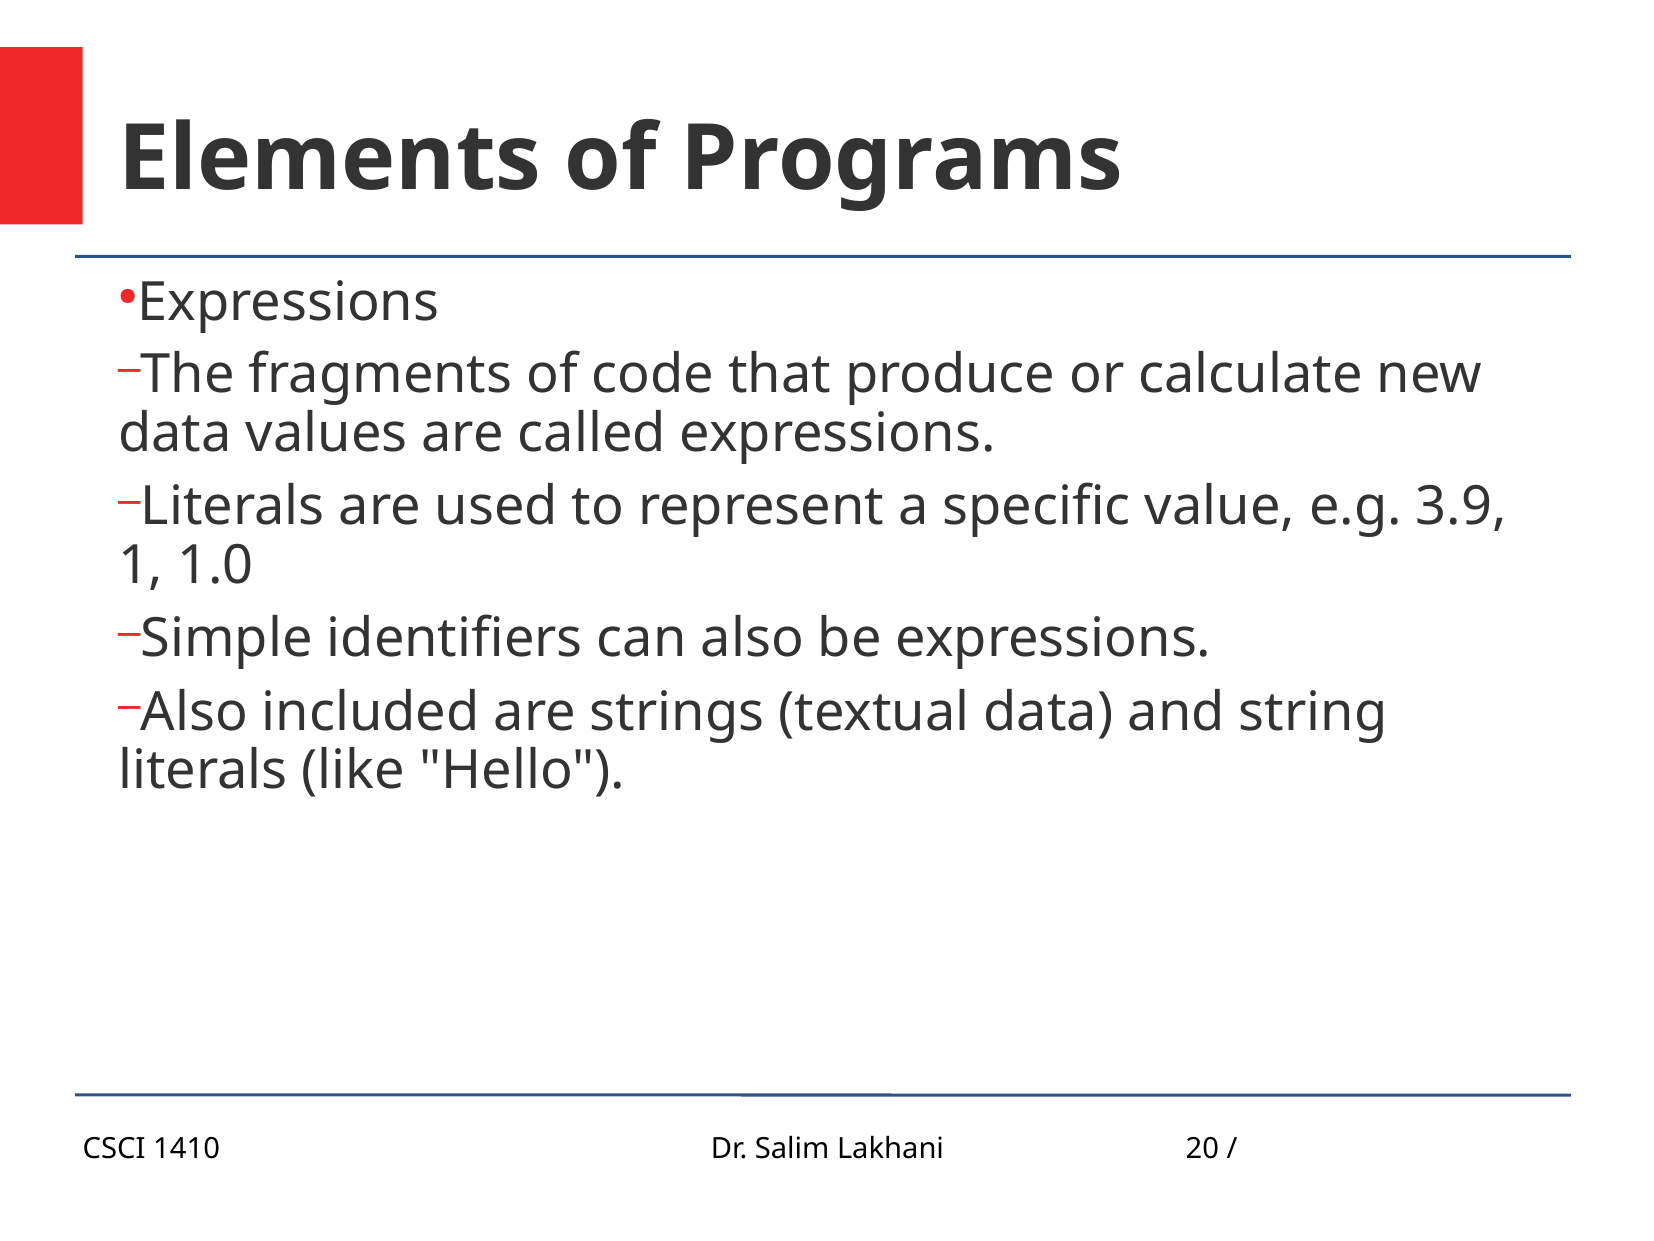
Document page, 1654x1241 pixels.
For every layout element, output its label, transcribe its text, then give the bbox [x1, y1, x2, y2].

text_box / [1185, 1129, 1571, 1216]
title Elements of Programs [118, 49, 1571, 257]
text_box Dr. Salim Lakhani [565, 1129, 1090, 1216]
text_box CSCI 1410 [82, 1129, 468, 1216]
list Expressions The fragments of code that produce or calculate new data values are called expressions. Literals are used to represent a specific value, e.g. 3.9, 1, 1.0 Simple identifiers can also be expressions. Also included are strings (textual data) and string literals (like "Hello"). [118, 265, 1536, 1081]
